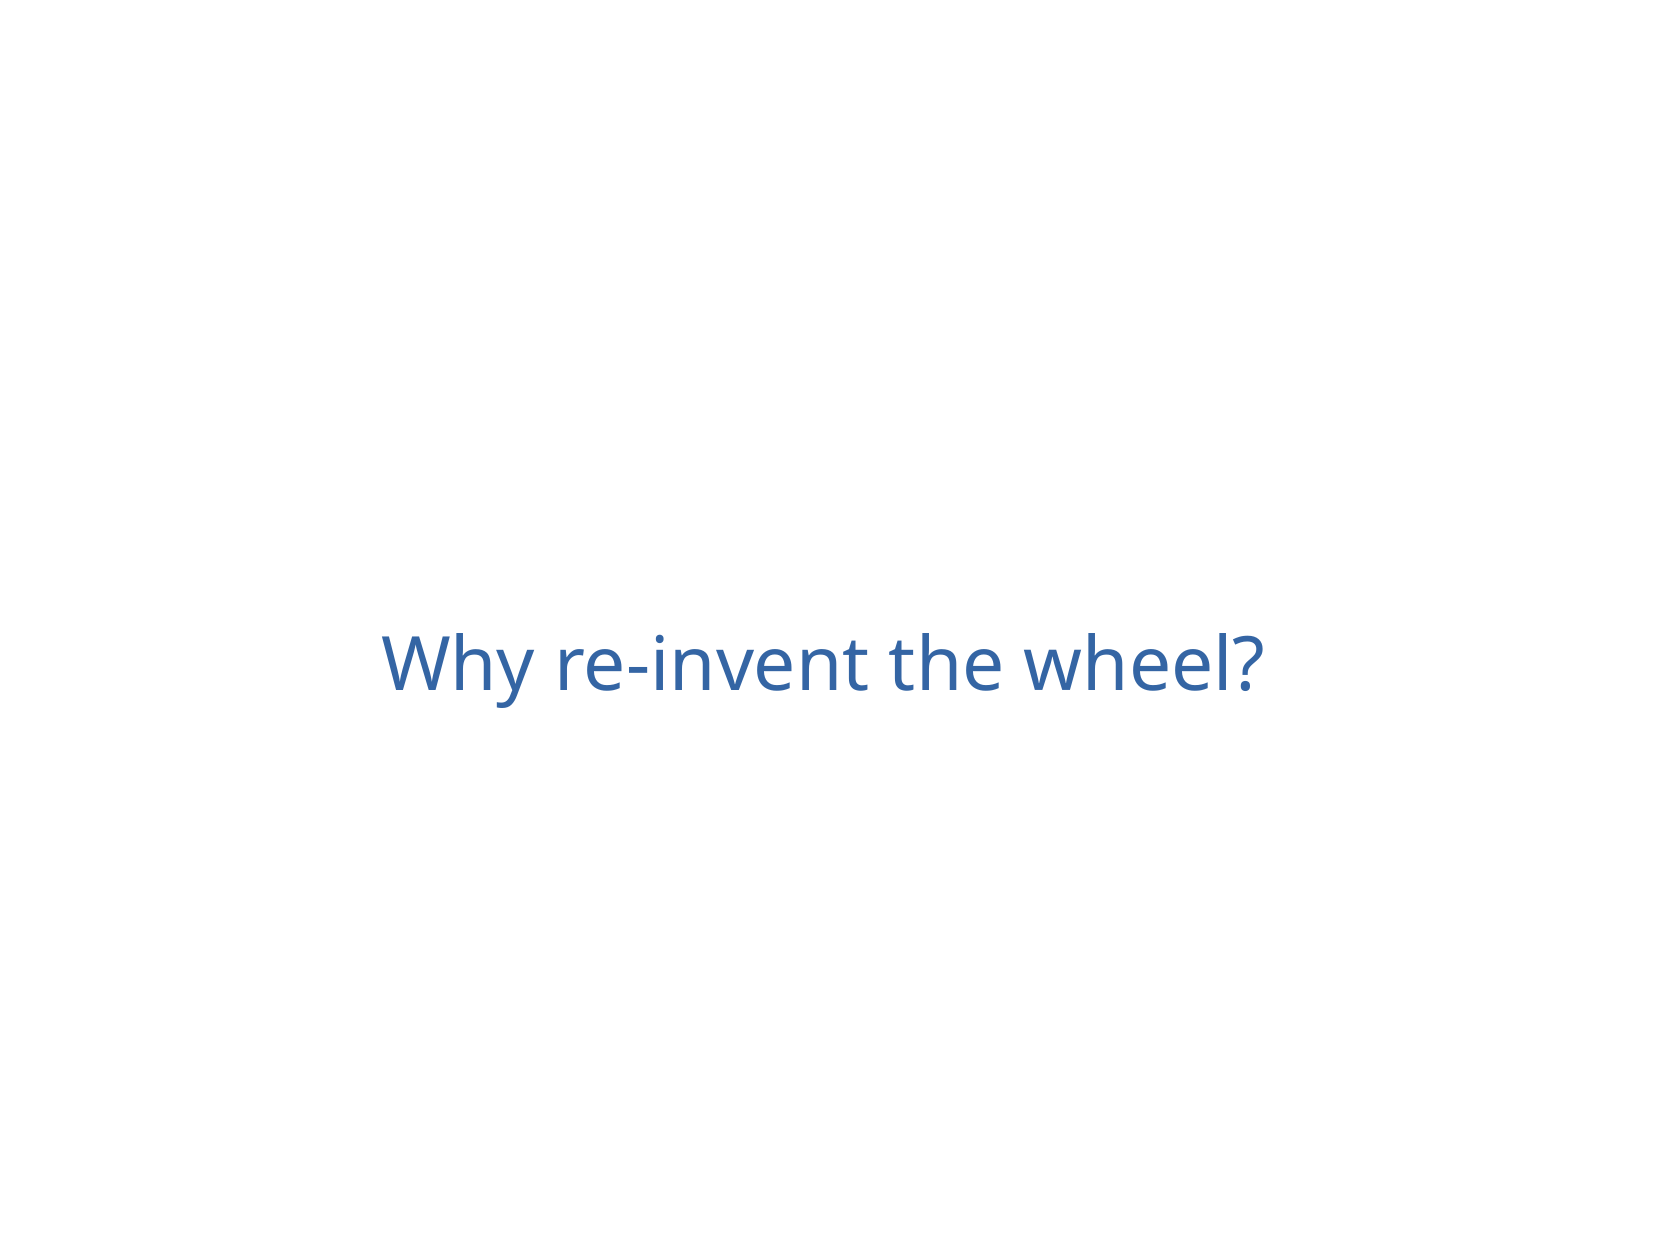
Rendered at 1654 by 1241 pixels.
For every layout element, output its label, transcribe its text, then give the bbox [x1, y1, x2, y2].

text_box Why re-invent the wheel? [366, 602, 1282, 706]
